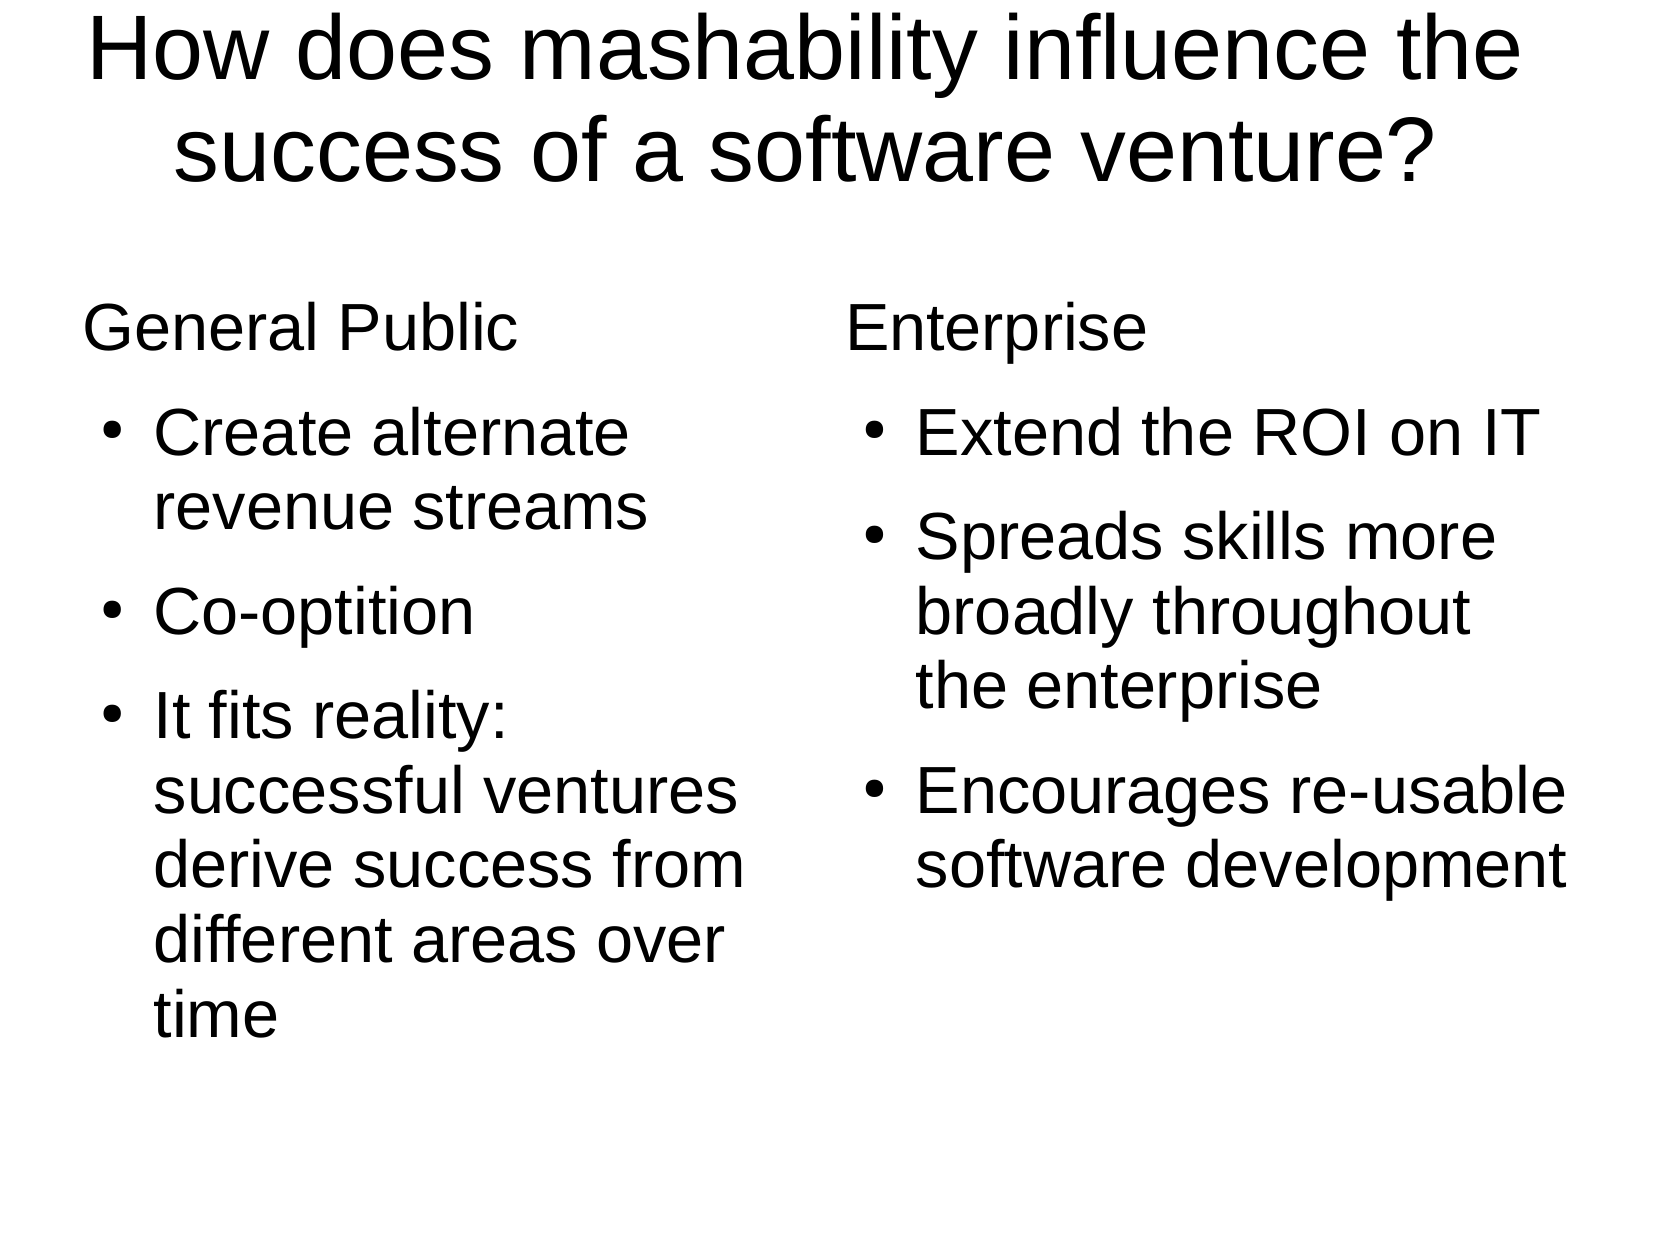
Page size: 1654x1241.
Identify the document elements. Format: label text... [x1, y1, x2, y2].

list General Public Create alternate revenue streams Co-optition It fits reality: successful ventures derive success from different areas over time [82, 290, 809, 1095]
title How does mashability influence the success of a software venture? [0, 0, 1613, 203]
list Enterprise Extend the ROI on IT Spreads skills more broadly throughout the enterprise Encourages re-usable software development [844, 290, 1571, 1095]
